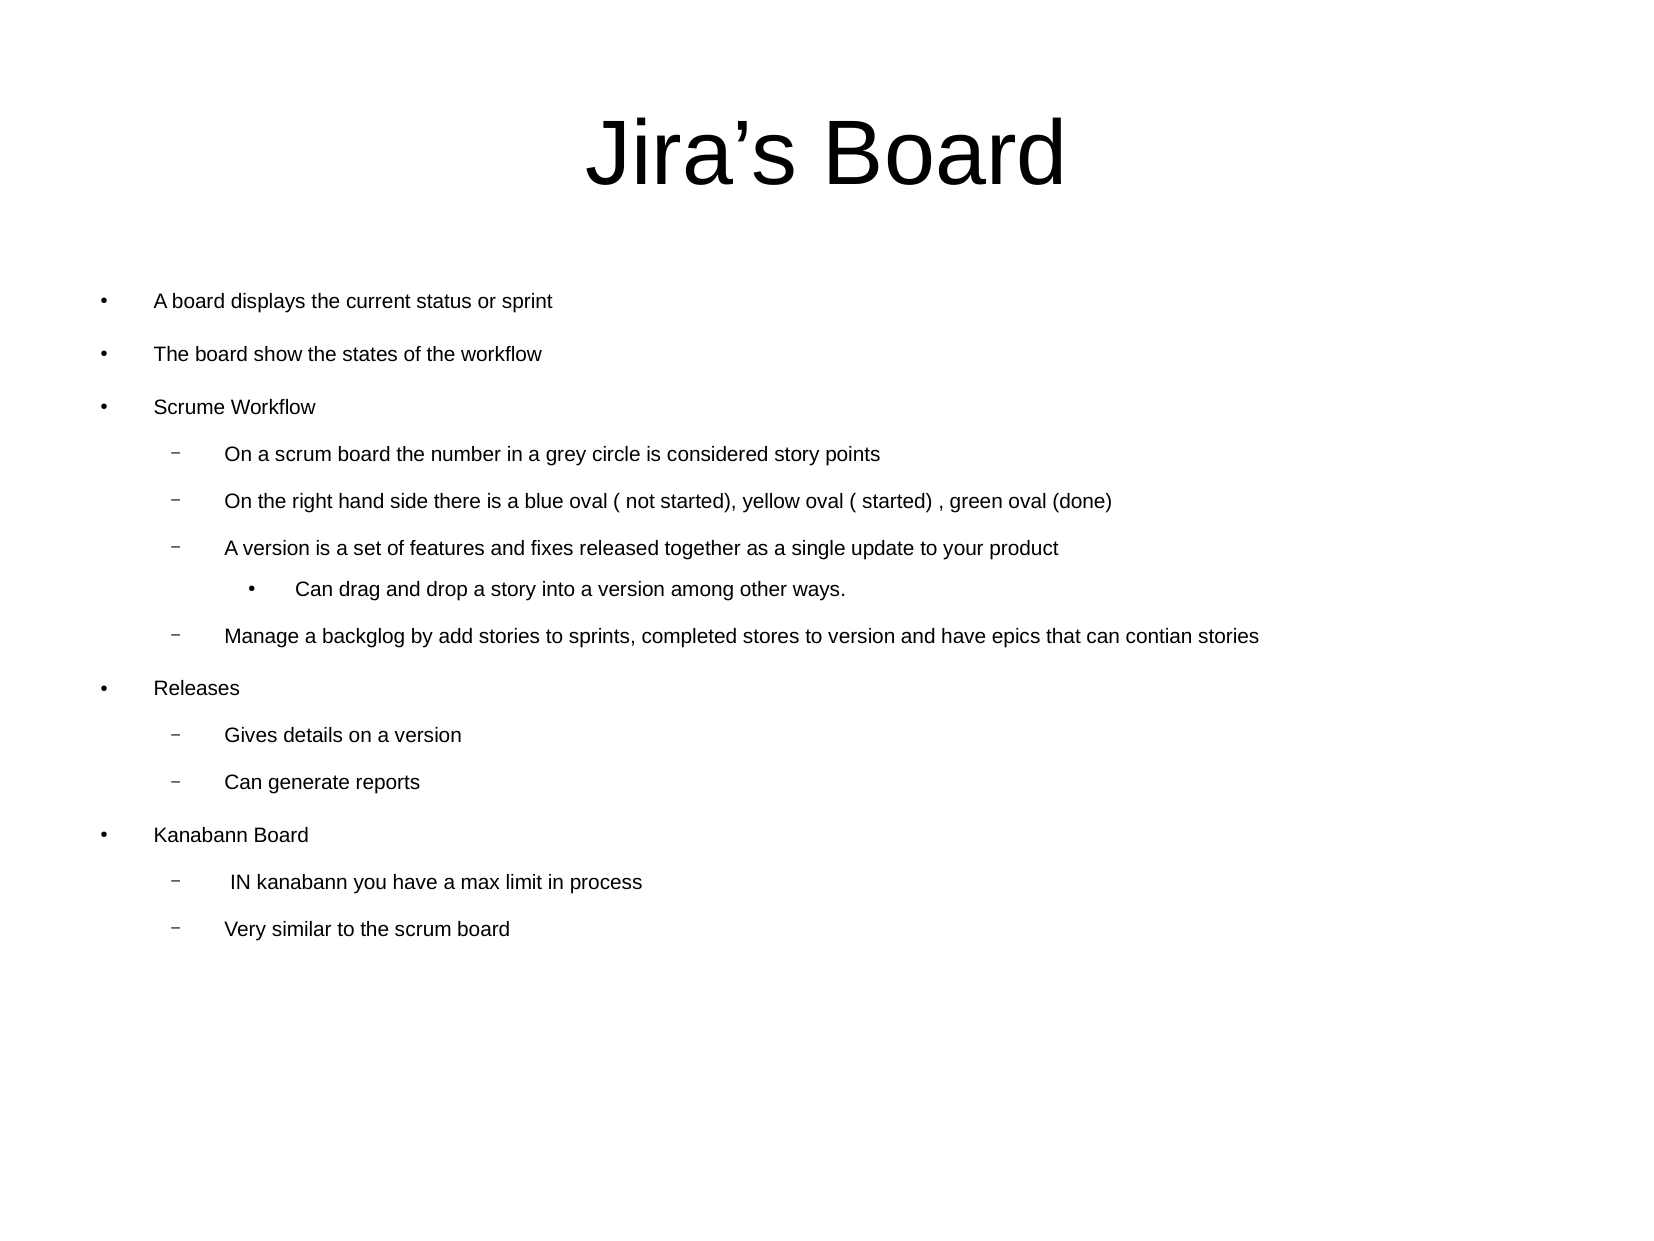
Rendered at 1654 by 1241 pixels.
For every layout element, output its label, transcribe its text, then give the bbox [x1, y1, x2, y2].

title Jira’s Board [82, 49, 1571, 257]
list A board displays the current status or sprint The board show the states of the workflow Scrume Workflow On a scrum board the number in a grey circle is considered story points On the right hand side there is a blue oval ( not started), yellow oval ( started) , green oval (done) A version is a set of features and fixes released together as a single update to your product Can drag and drop a story into a version among other ways. Manage a backglog by add stories to sprints, completed stores to version and have epics that can contian stories Releases Gives details on a version Can generate reports Kanabann Board IN kanabann you have a max limit in process Very similar to the scrum board [82, 290, 1571, 1217]
